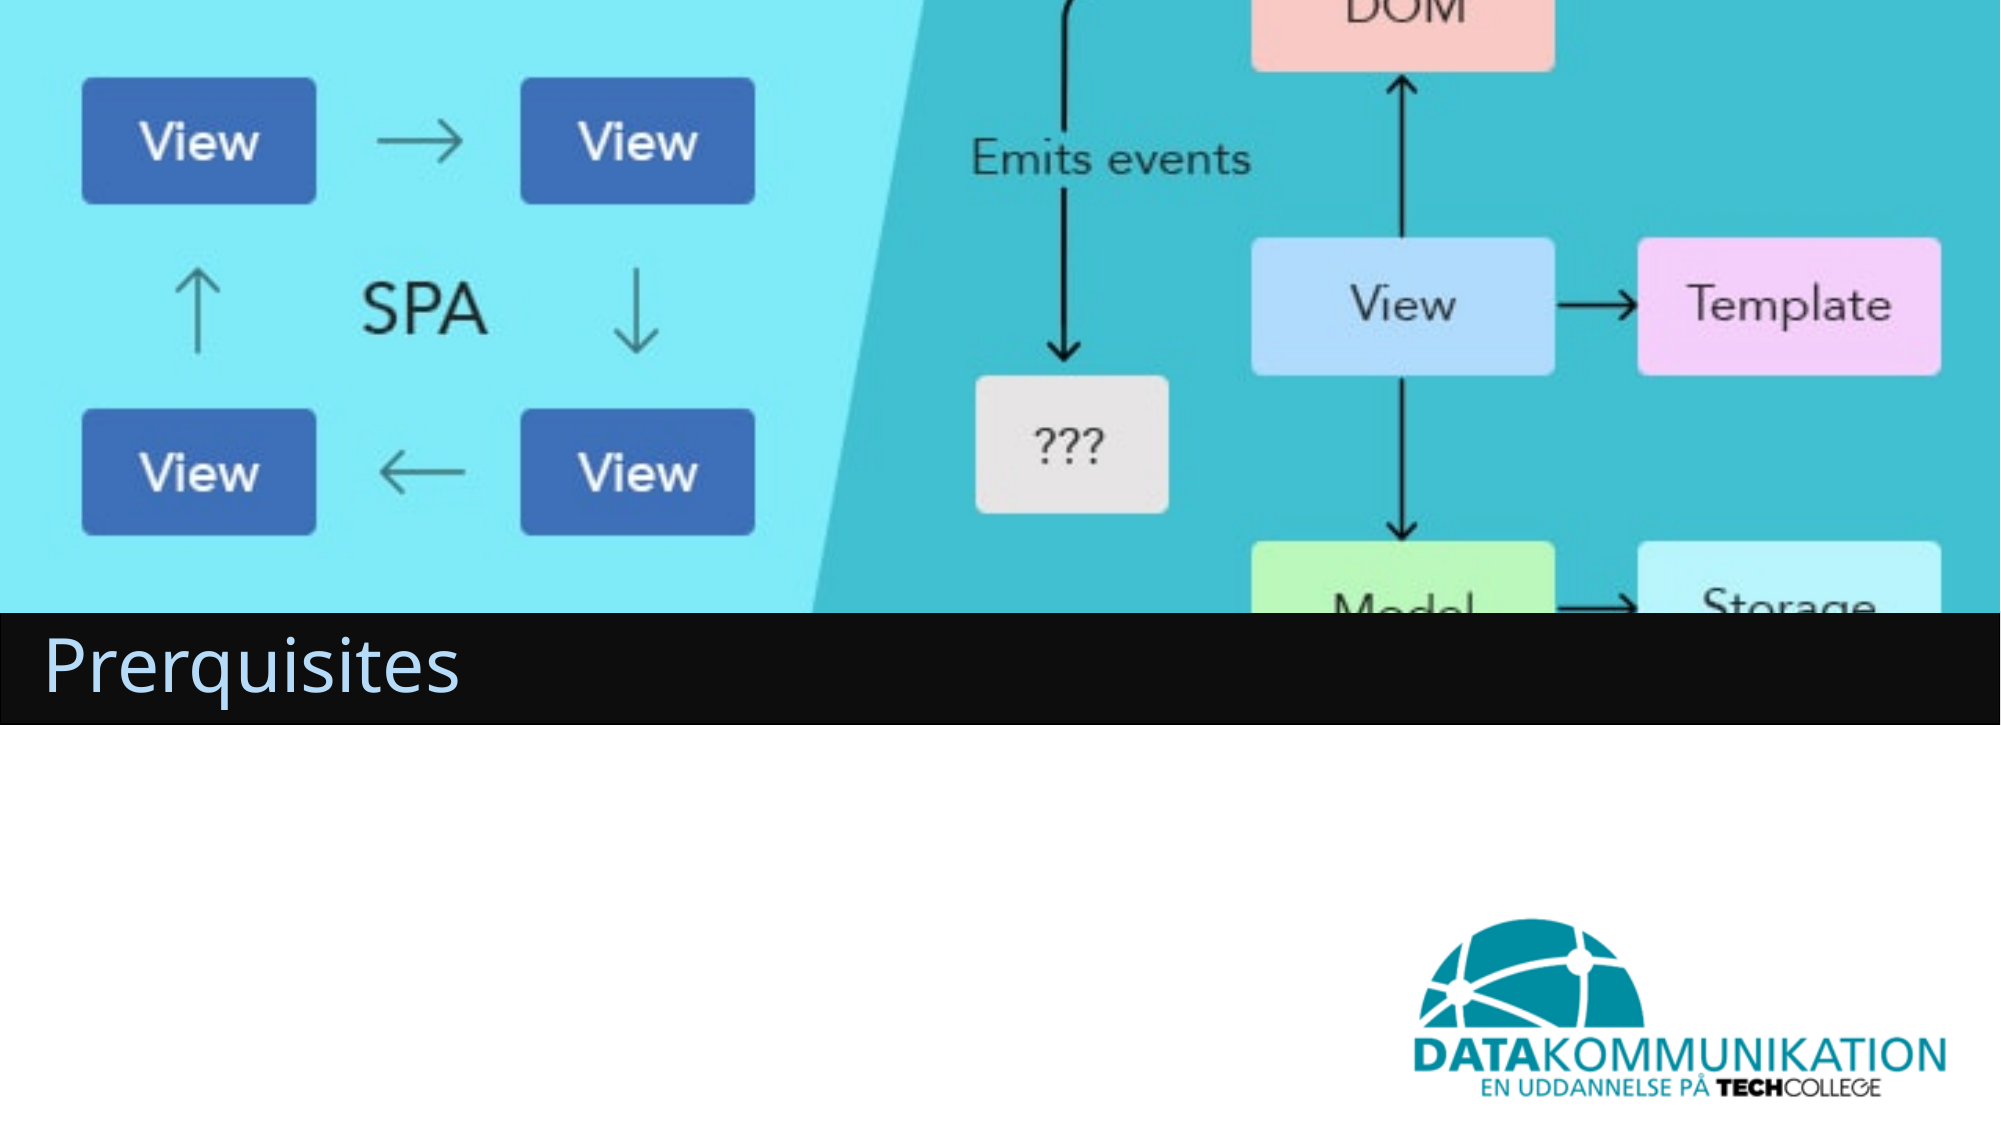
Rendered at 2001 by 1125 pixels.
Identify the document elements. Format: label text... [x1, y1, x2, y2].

title Prerquisites [27, 613, 1970, 725]
picture [1412, 915, 1952, 1103]
picture [0, 0, 2000, 613]
